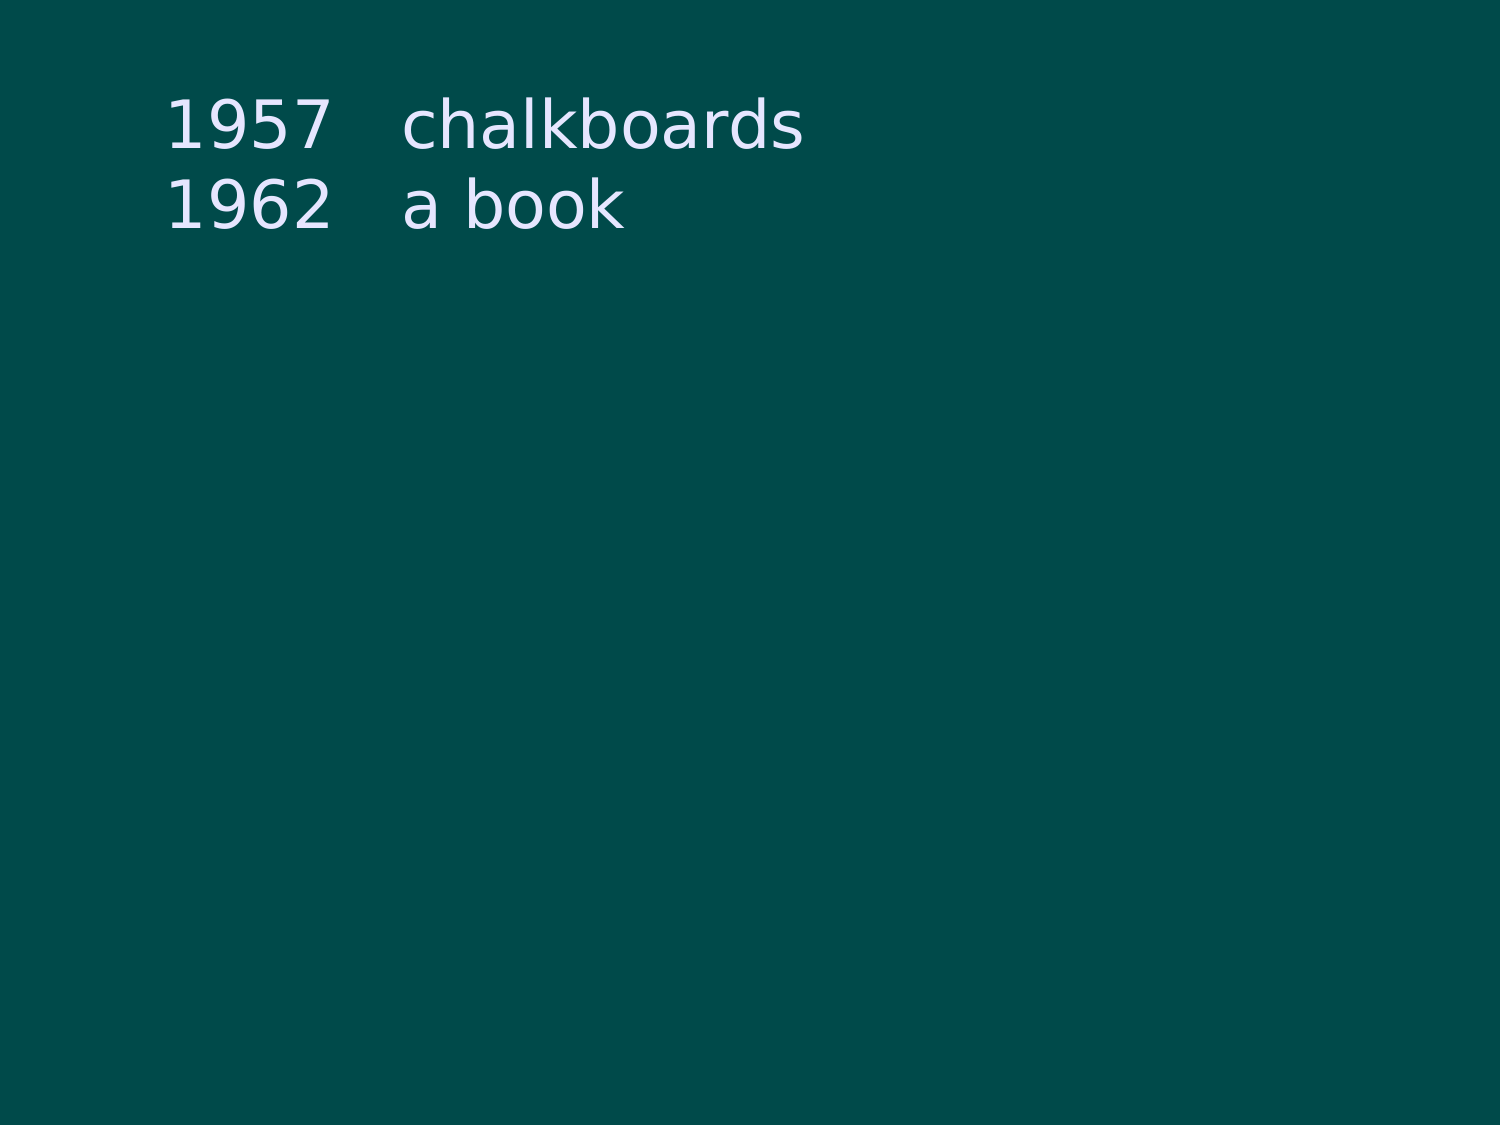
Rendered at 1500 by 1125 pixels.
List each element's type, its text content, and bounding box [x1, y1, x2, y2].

text_box chalkboards a book [386, 75, 1456, 250]
text_box 1957 1962 [150, 74, 406, 250]
